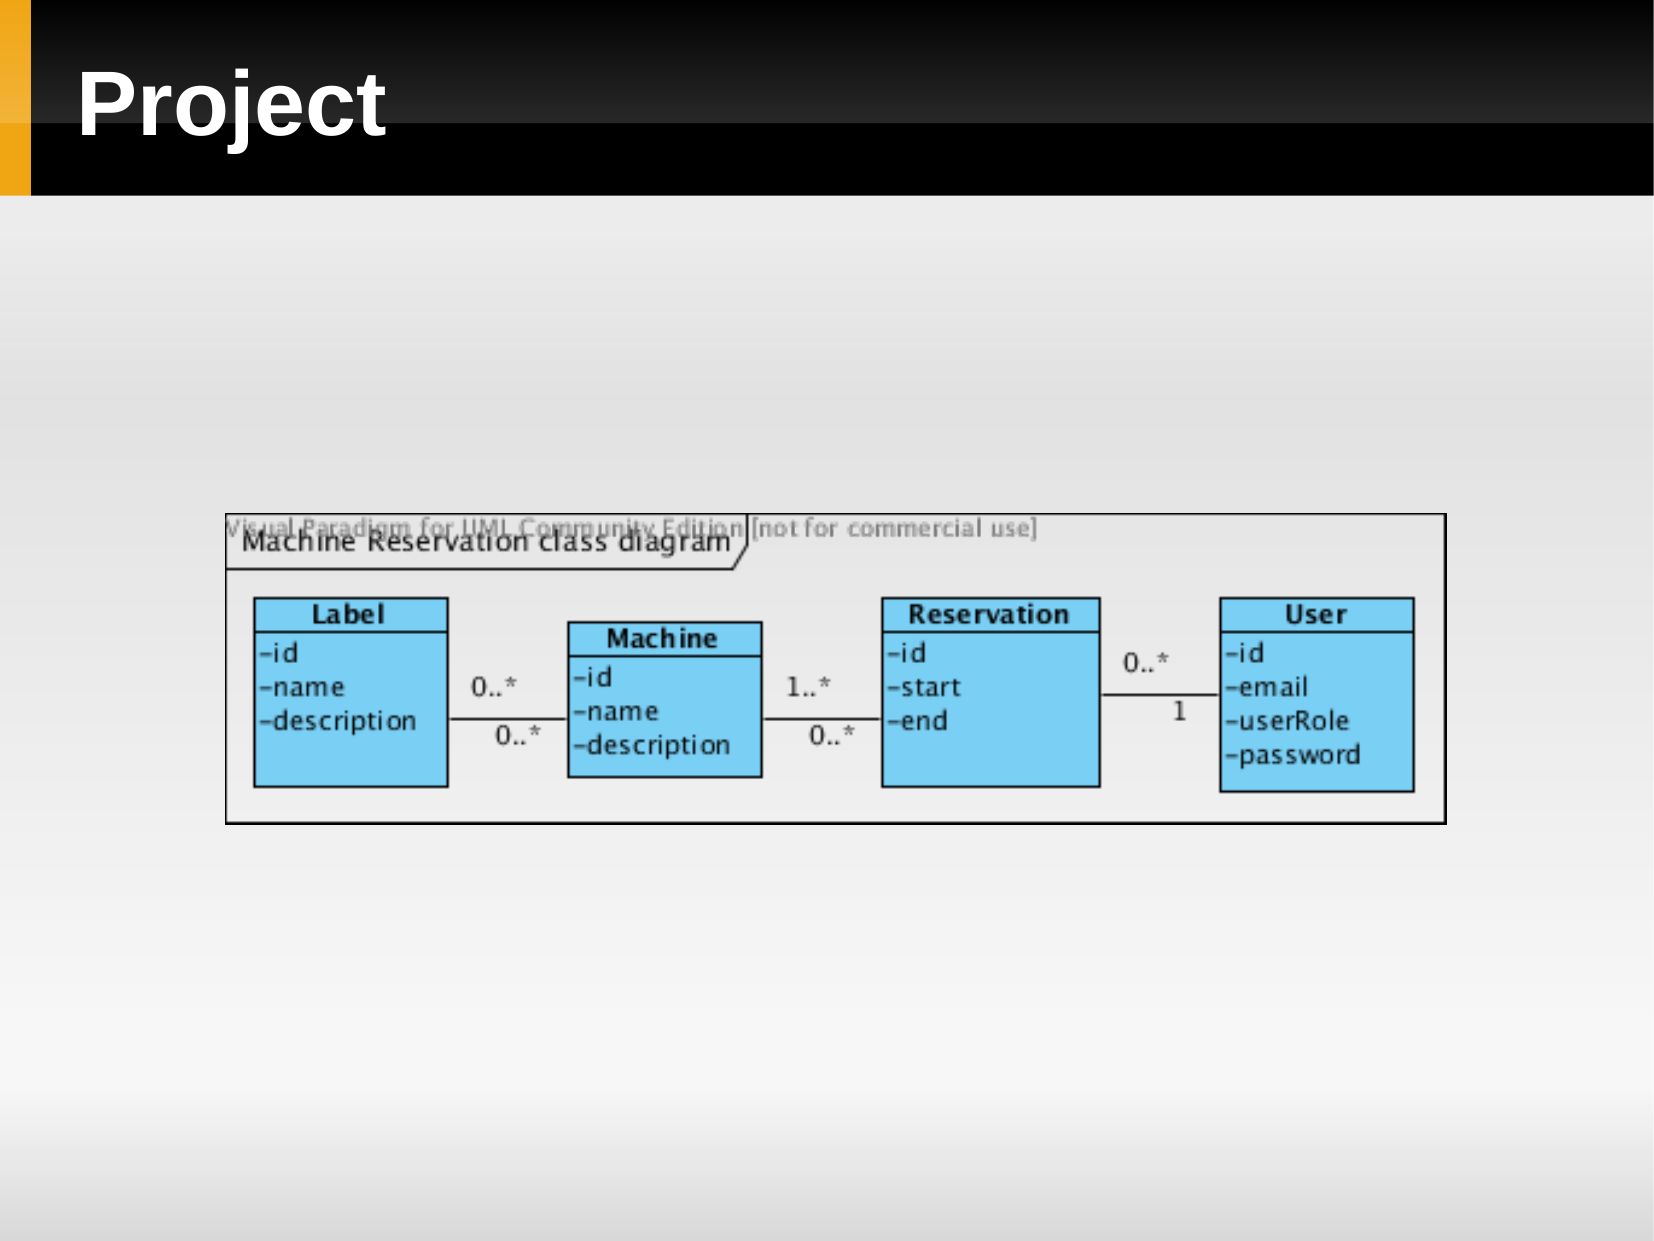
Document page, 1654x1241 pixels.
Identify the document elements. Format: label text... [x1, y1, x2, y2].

picture [0, 0, 1654, 1241]
title Project [76, 0, 1565, 208]
